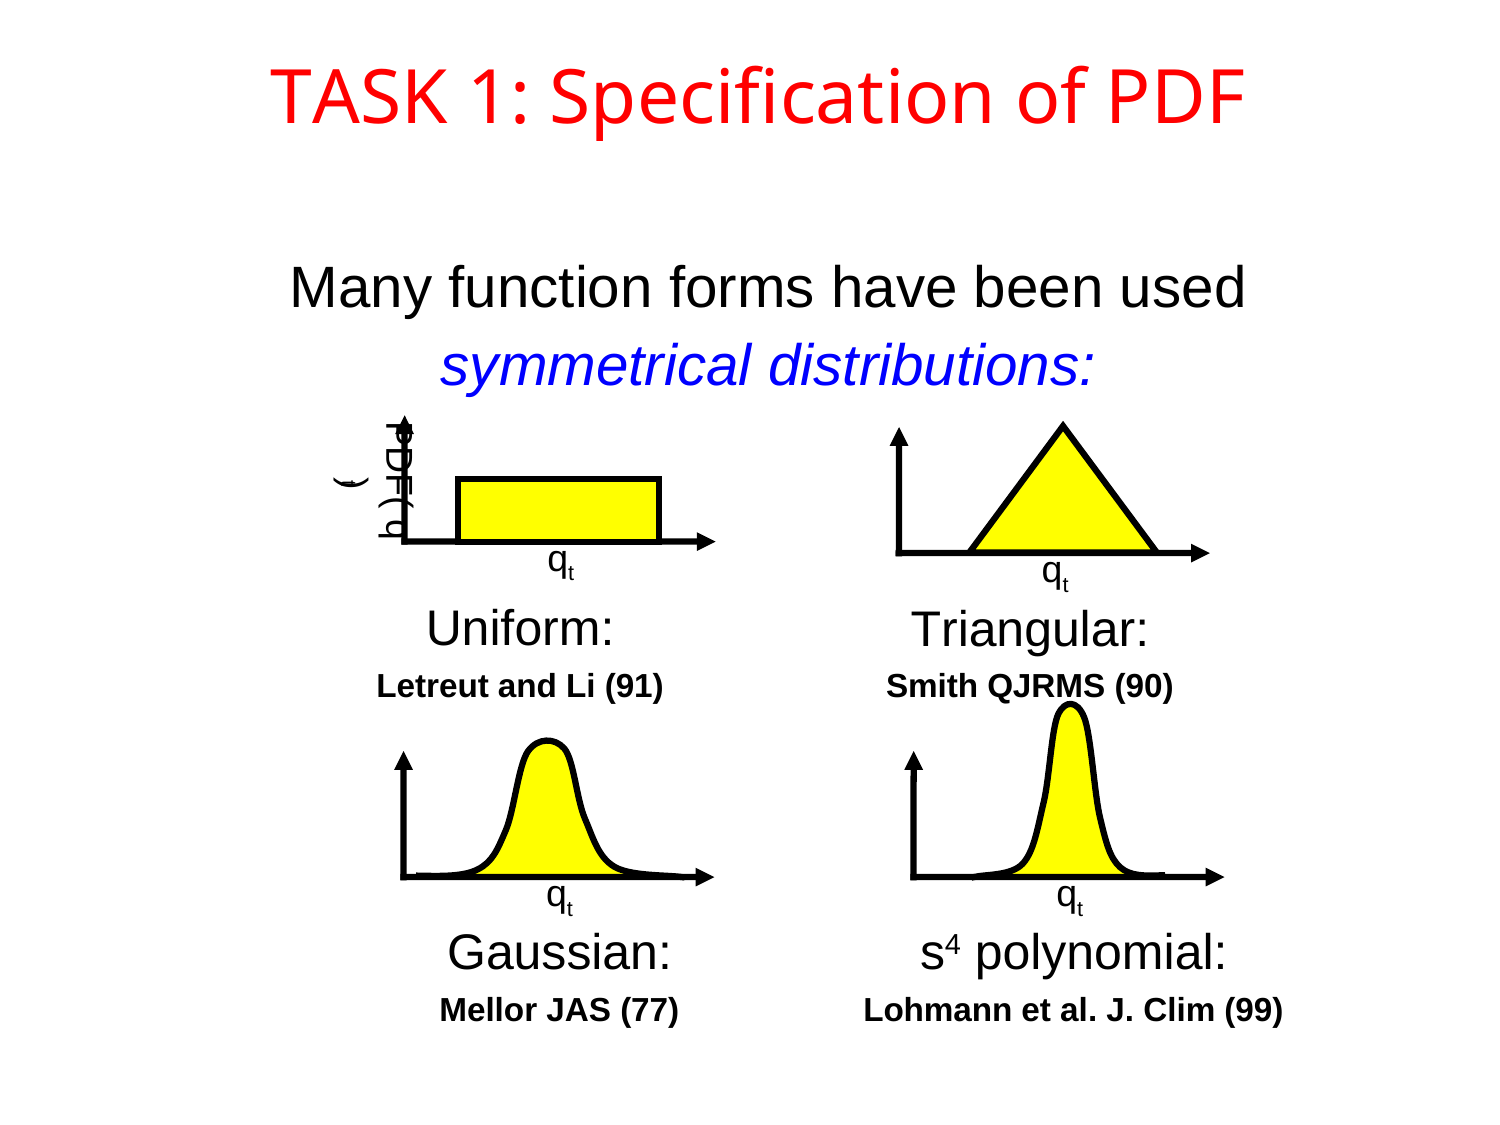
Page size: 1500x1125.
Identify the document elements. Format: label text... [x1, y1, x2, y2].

text_box qt [941, 861, 1199, 912]
text_box Gaussian: Mellor JAS (77)‏ [403, 912, 716, 1038]
text_box Uniform: Letreut and Li (91)‏ [345, 588, 696, 714]
text_box [969, 426, 1157, 553]
text_box Triangular: Smith QJRMS (90)‏ [836, 588, 1224, 714]
text_box s4 polynomial: Lohmann et al. J. Clim (99)‏ [836, 912, 1312, 1038]
text_box [488, 740, 608, 861]
text_box PDF( qt)‏ [335, 404, 417, 558]
text_box qt [551, 888, 561, 904]
text_box qt [430, 861, 689, 912]
text_box [458, 478, 660, 542]
list Many function forms have been used symmetrical distributions: [62, 249, 1475, 416]
text_box qt [431, 526, 690, 588]
title TASK 1: Specification of PDF [158, 24, 1359, 163]
text_box qt [926, 537, 1184, 605]
text_box [1024, 703, 1115, 861]
text_box qt [1061, 888, 1071, 904]
